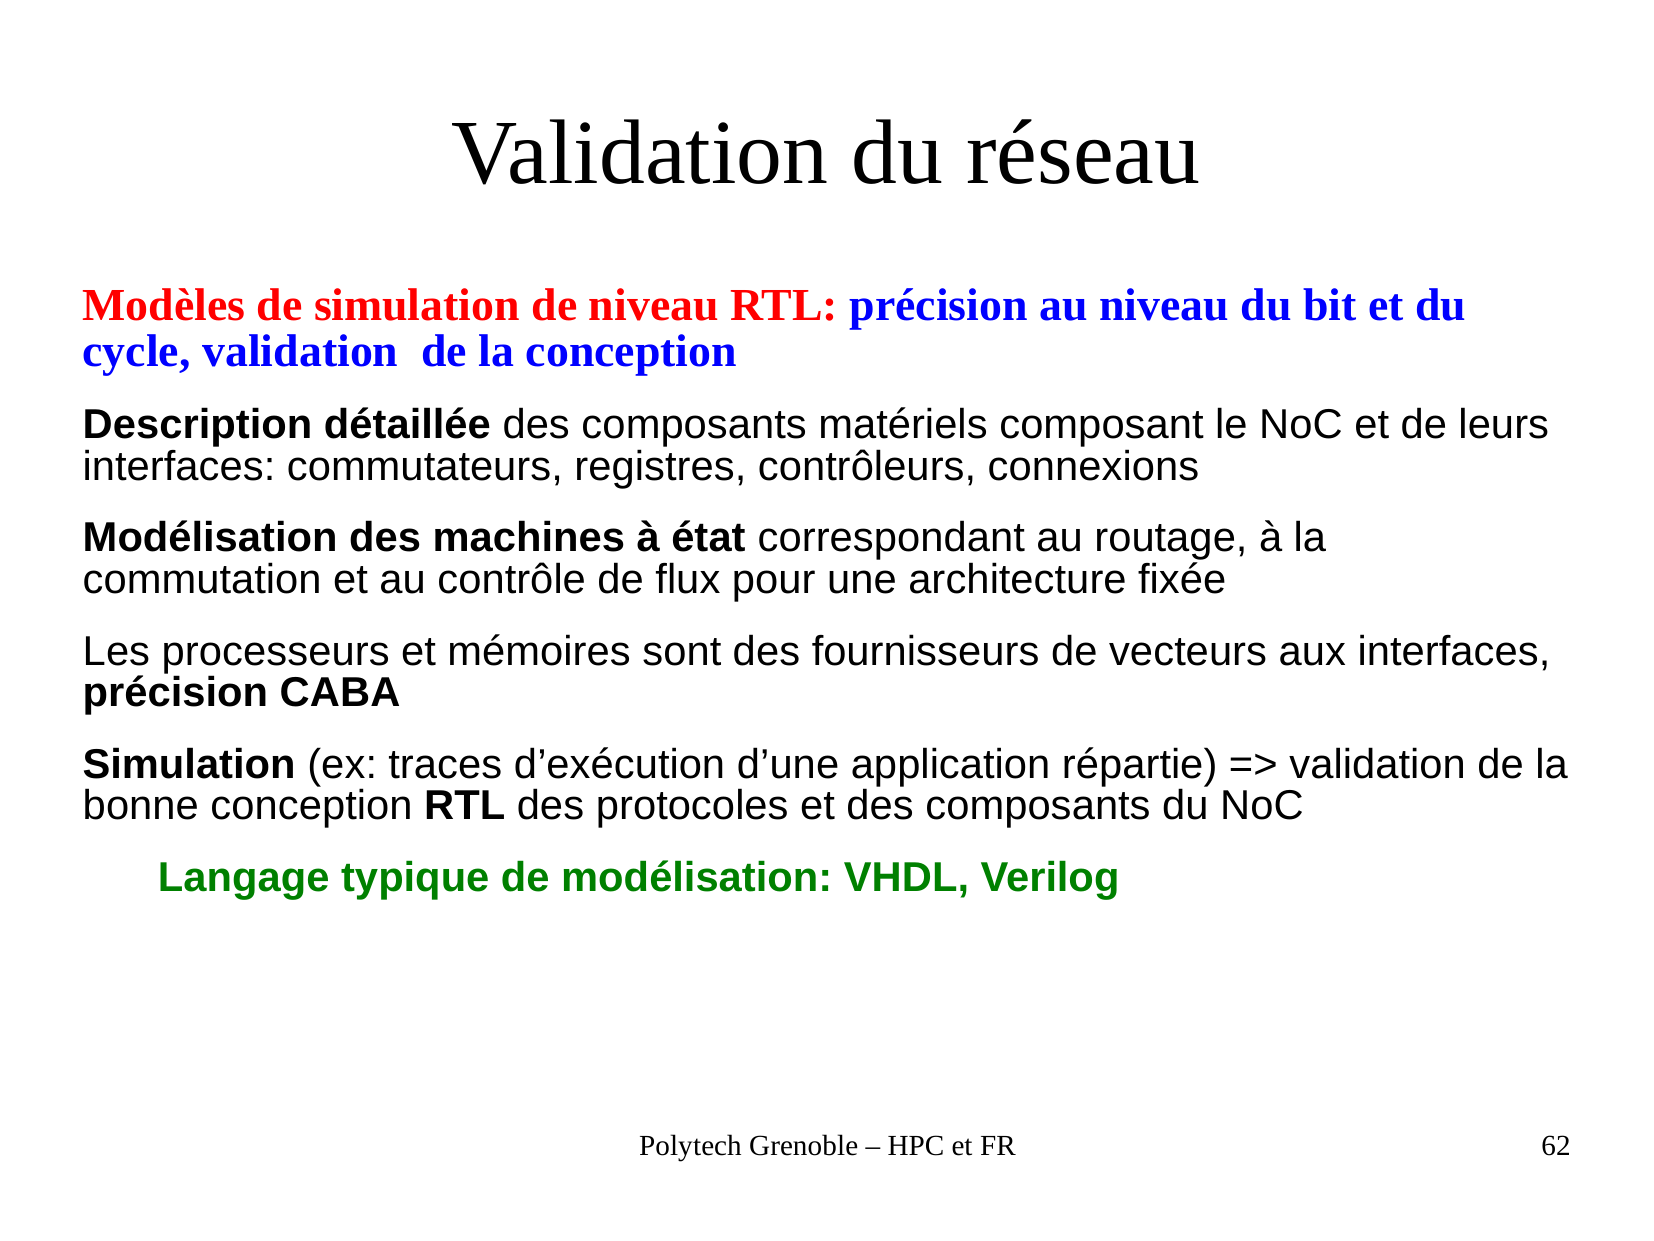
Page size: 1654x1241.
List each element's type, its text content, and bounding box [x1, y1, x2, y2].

list Modèles de simulation de niveau RTL: précision au niveau du bit et du cycle, validation de la conception Description détaillée des composants matériels composant le NoC et de leurs interfaces: commutateurs, registres, contrôleurs, connexions Modélisation des machines à état correspondant au routage, à la commutation et au contrôle de flux pour une architecture fixée Les processeurs et mémoires sont des fournisseurs de vecteurs aux interfaces, précision CABA Simulation (ex: traces d’exécution d’une application répartie) => validation de la bonne conception RTL des protocoles et des composants du NoC Langage typique de modélisation: VHDL, Verilog [82, 284, 1571, 1093]
title Validation du réseau [82, 49, 1571, 257]
